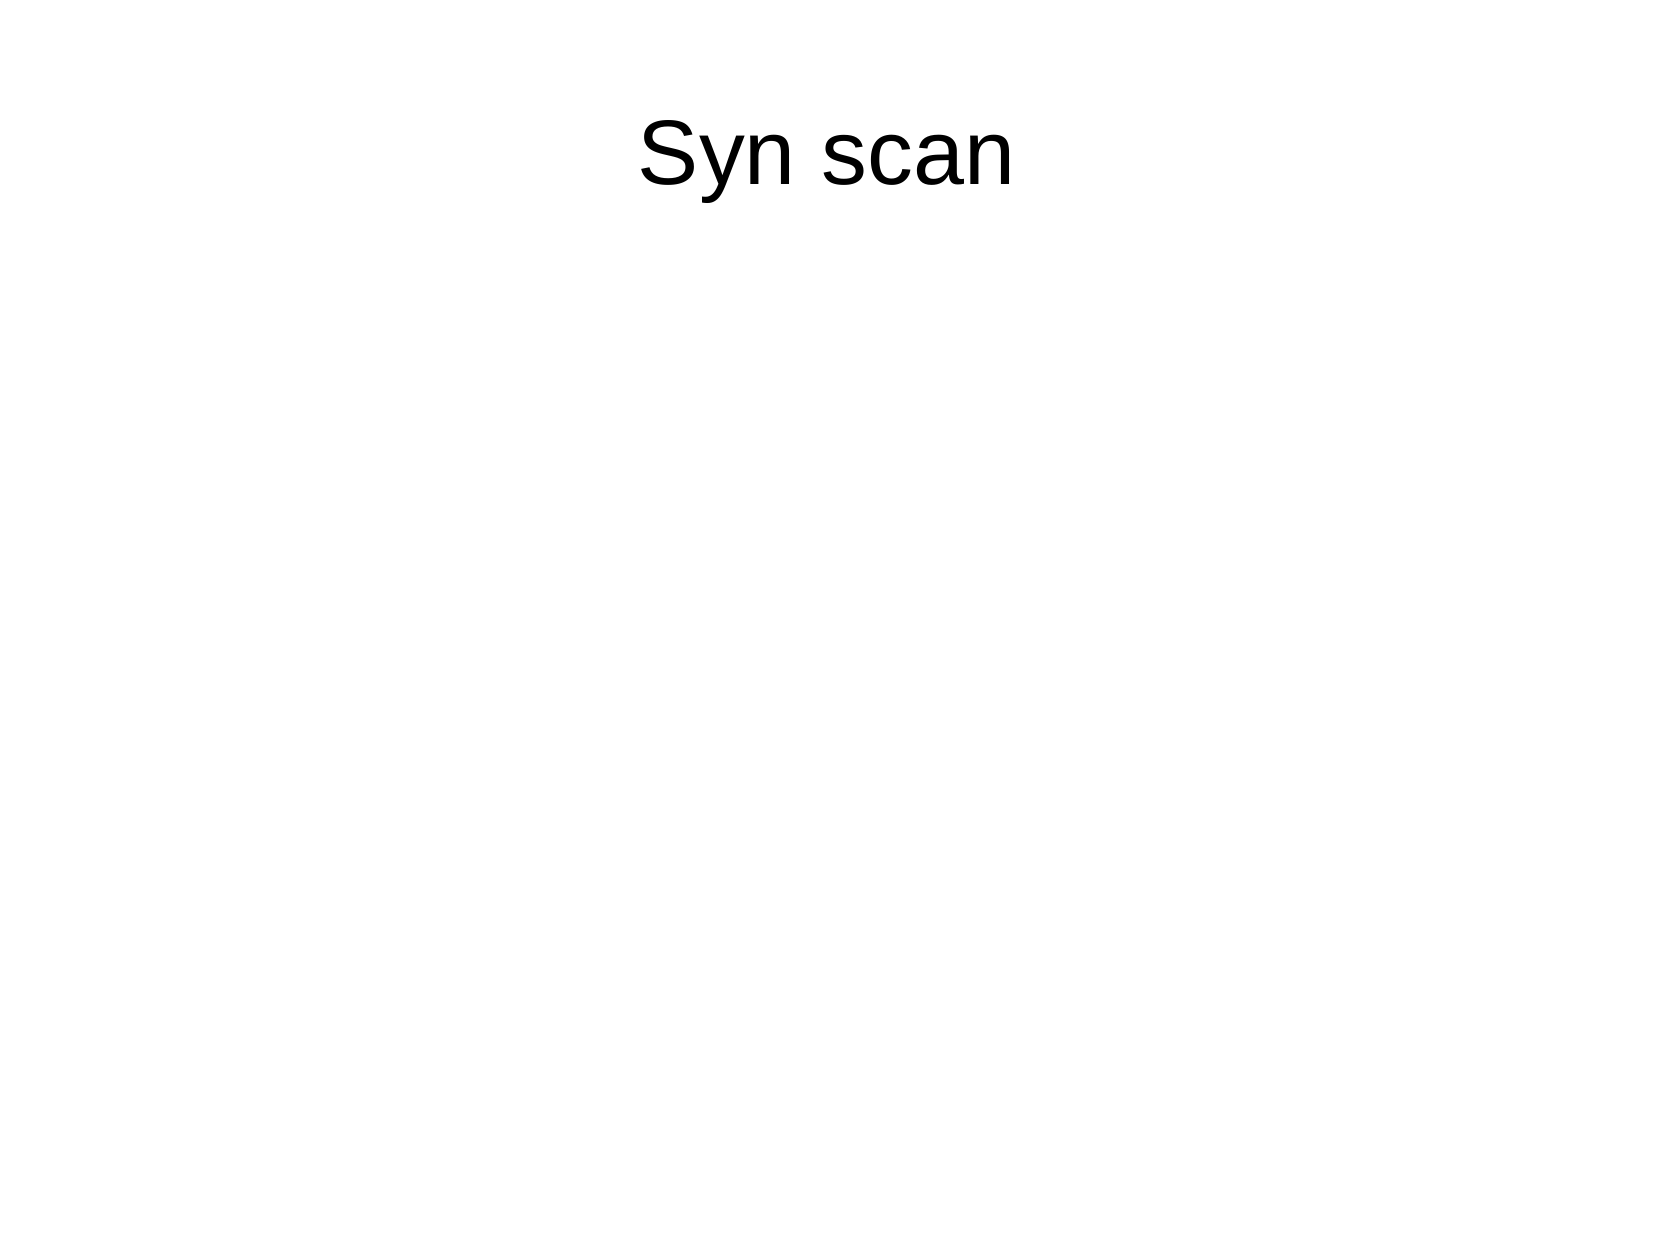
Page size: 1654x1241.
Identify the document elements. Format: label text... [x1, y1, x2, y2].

title Syn scan [82, 49, 1571, 257]
